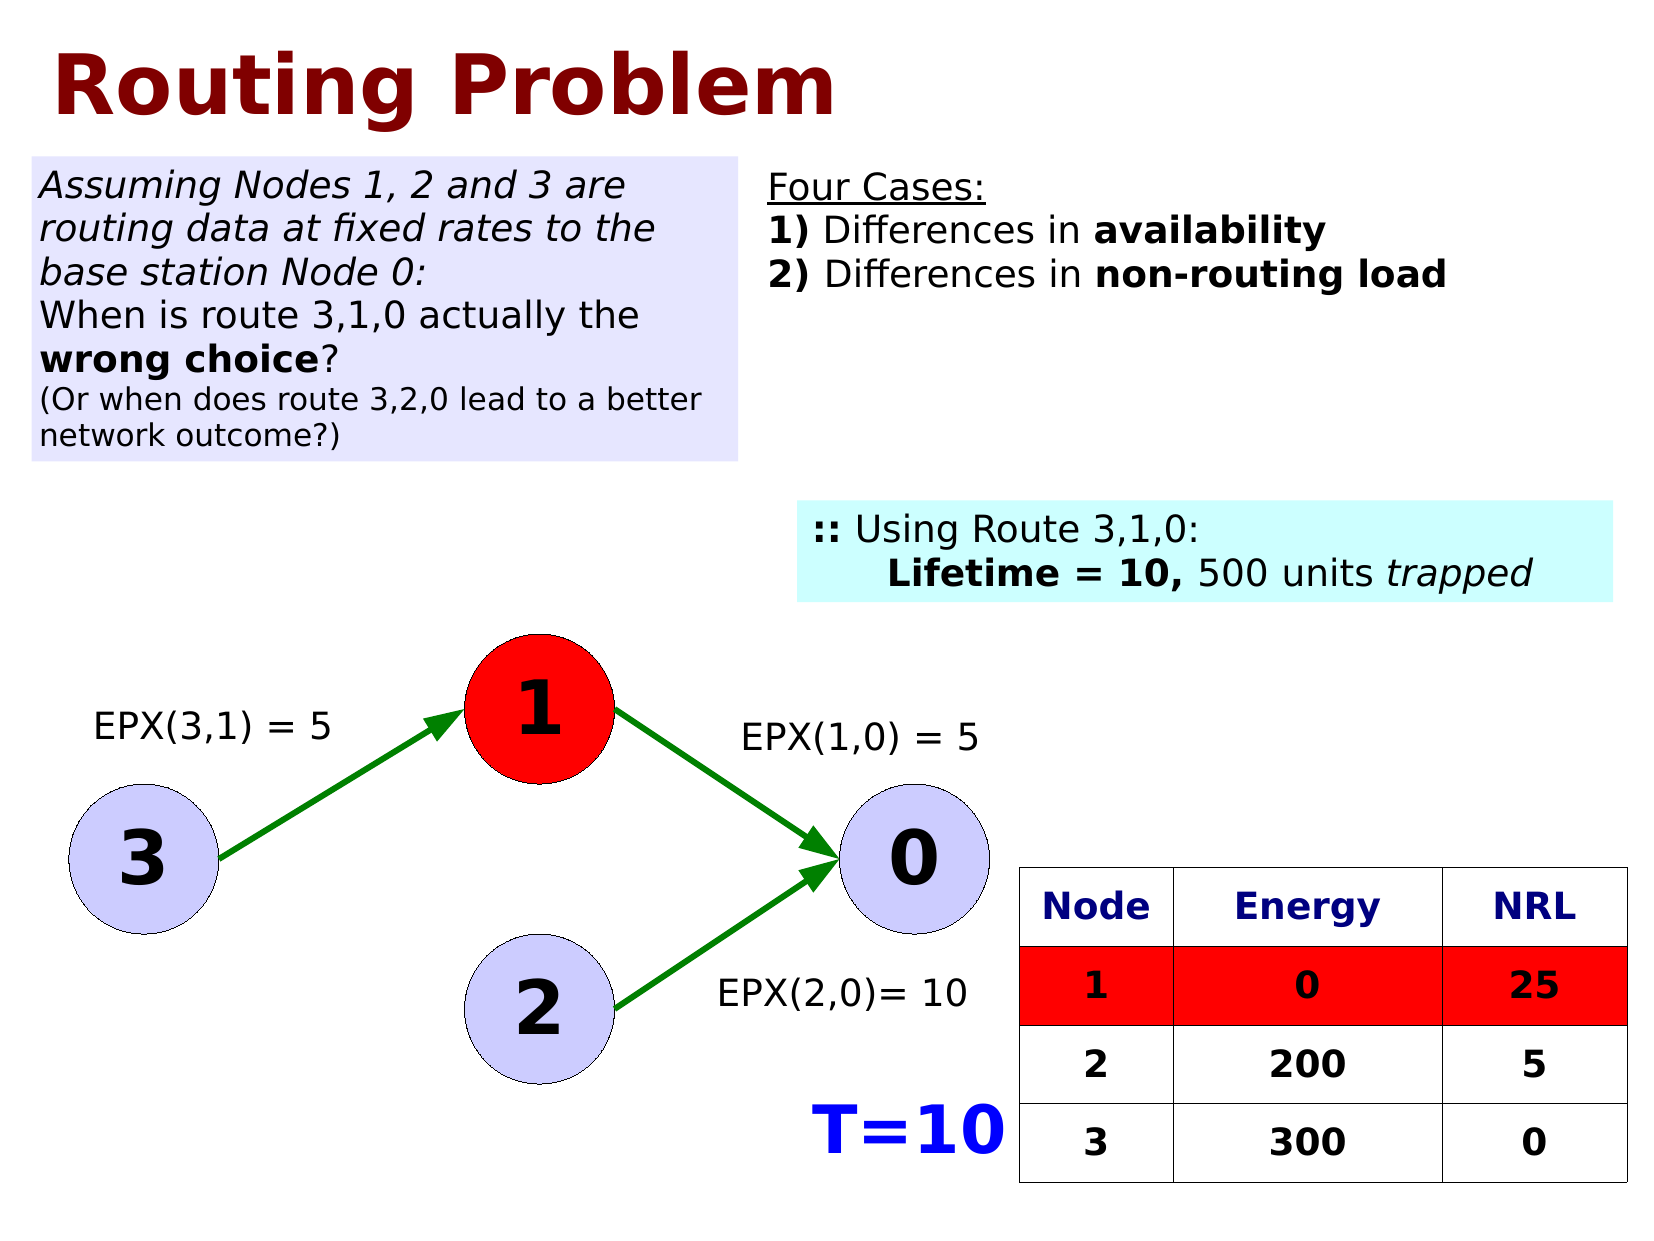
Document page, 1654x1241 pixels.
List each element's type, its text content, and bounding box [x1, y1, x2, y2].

text_box EPX(1,0) = 5 [725, 708, 996, 768]
table_cell 300 [1174, 1104, 1442, 1182]
text_box Assuming Nodes 1, 2 and 3 are routing data at fixed rates to the base station Node 0: When is route 3,1,0 actually the wrong choice? (Or when does route 3,2,0 lead to a better network outcome?) [31, 156, 739, 462]
table_cell 25 [1443, 947, 1627, 1025]
table_header Energy [1174, 868, 1442, 946]
text_box 0 [839, 784, 990, 935]
text_box T=10 [797, 1084, 1022, 1180]
table_header NRL [1443, 868, 1627, 946]
text_box 2 [464, 934, 615, 1085]
text_box EPX(3,1) = 5 [78, 697, 348, 756]
table_cell 0 [1443, 1104, 1627, 1182]
text_box Four Cases: 1) Differences in availability 2) Differences in non-routing load [752, 157, 1520, 478]
text_box 3 [68, 784, 219, 935]
table_cell 0 [1174, 947, 1442, 1025]
text_box :: Using Route 3,1,0: Lifetime = 10, 500 units trapped [797, 500, 1614, 603]
table_cell 3 [1020, 1104, 1173, 1182]
title Routing Problem [51, 0, 1654, 173]
table_cell 1 [1020, 947, 1173, 1025]
table_cell 2 [1020, 1026, 1173, 1103]
table_header Node [1020, 868, 1173, 946]
text_box EPX(2,0)= 10 [701, 964, 984, 1055]
table_cell 5 [1443, 1026, 1627, 1103]
table_cell 200 [1174, 1026, 1442, 1103]
text_box 1 [464, 634, 615, 785]
